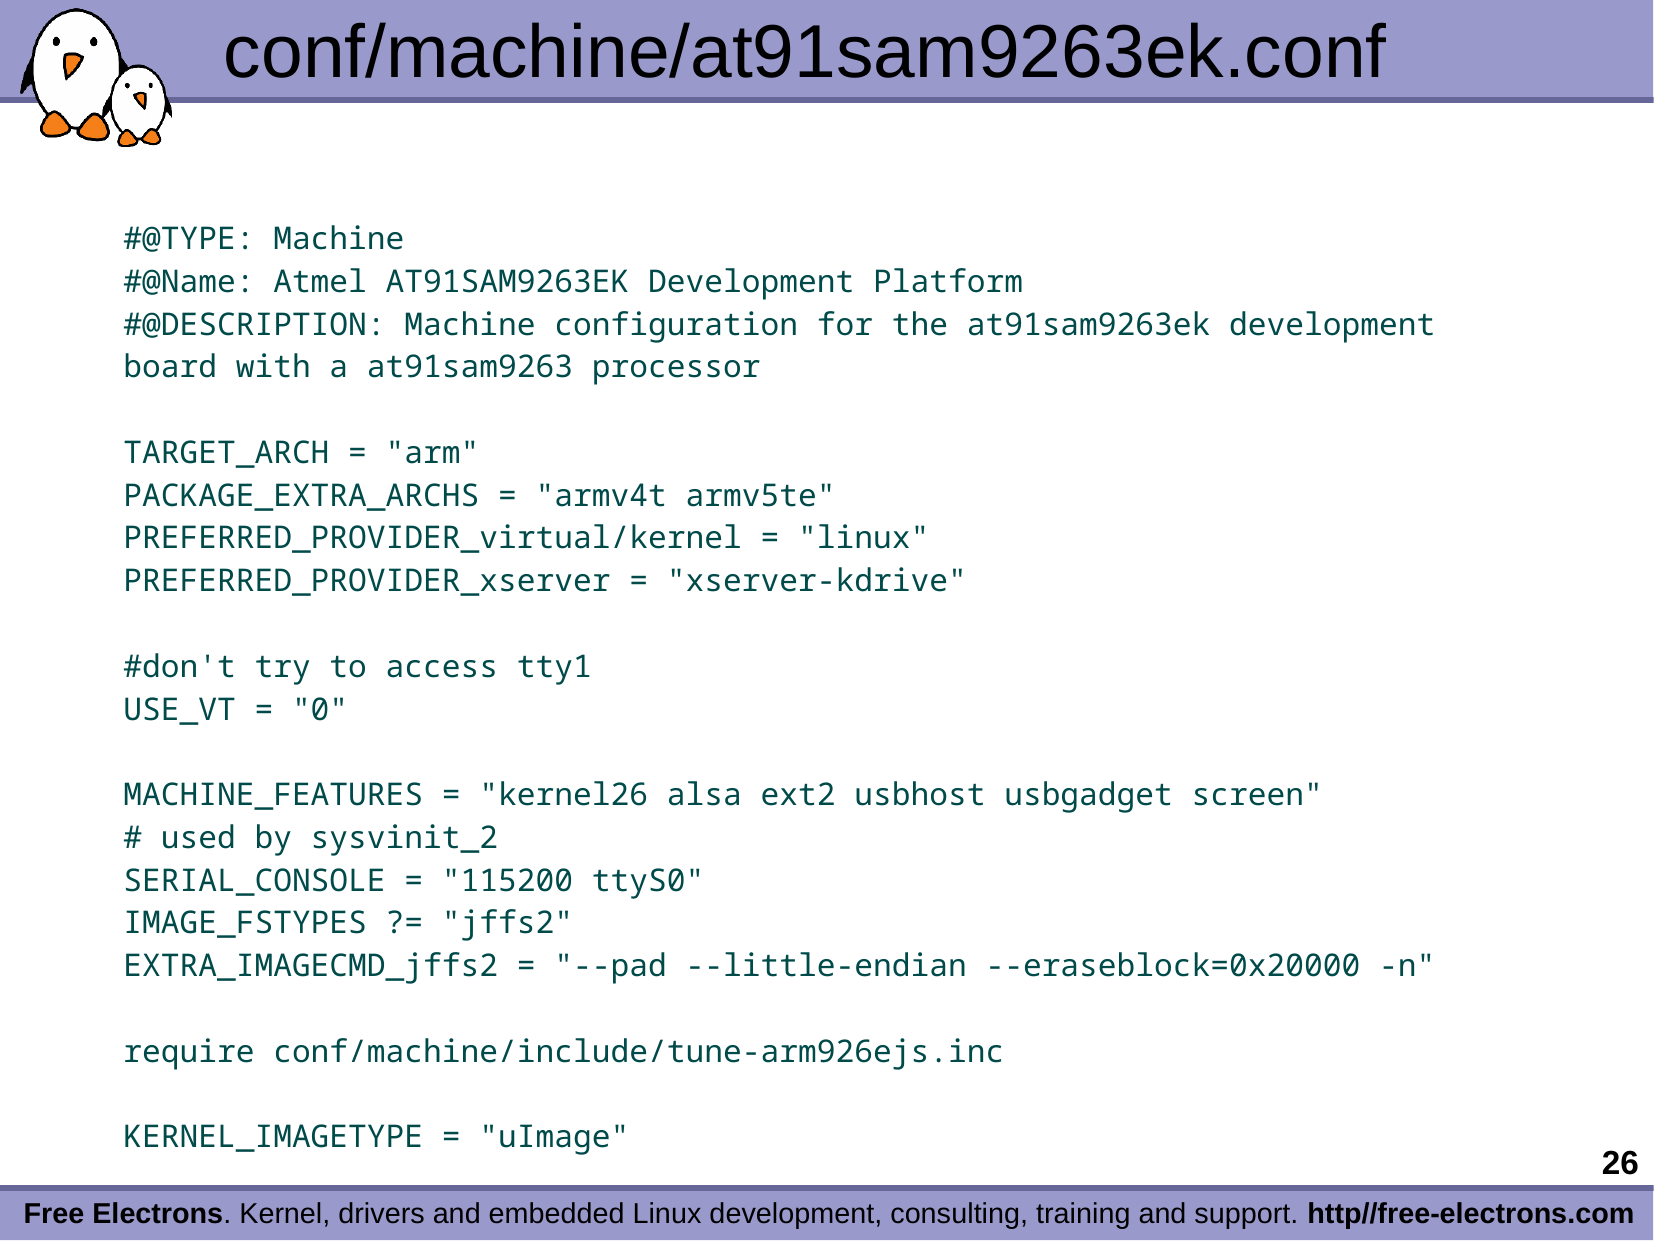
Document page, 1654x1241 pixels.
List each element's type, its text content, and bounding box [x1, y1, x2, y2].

picture [20, 8, 172, 147]
title conf/machine/at91sam9263ek.conf [60, 0, 1551, 104]
list #@TYPE: Machine #@Name: Atmel AT91SAM9263EK Development Platform #@DESCRIPTION: Machine configuration for the at91sam9263ek development board with a at91sam9263 processor TARGET_ARCH = "arm" PACKAGE_EXTRA_ARCHS = "armv4t armv5te" PREFERRED_PROVIDER_virtual/kernel = "linux" PREFERRED_PROVIDER_xserver = "xserver-kdrive" #don't try to access tty1 USE_VT = "0" MACHINE_FEATURES = "kernel26 alsa ext2 usbhost usbgadget screen" # used by sysvinit_2 SERIAL_CONSOLE = "115200 ttyS0" IMAGE_FSTYPES ?= "jffs2" EXTRA_IMAGECMD_jffs2 = "--pad --little-endian --eraseblock=0x20000 -n" require conf/machine/include/tune-arm926ejs.inc KERNEL_IMAGETYPE = "uImage" [105, 216, 1518, 1066]
